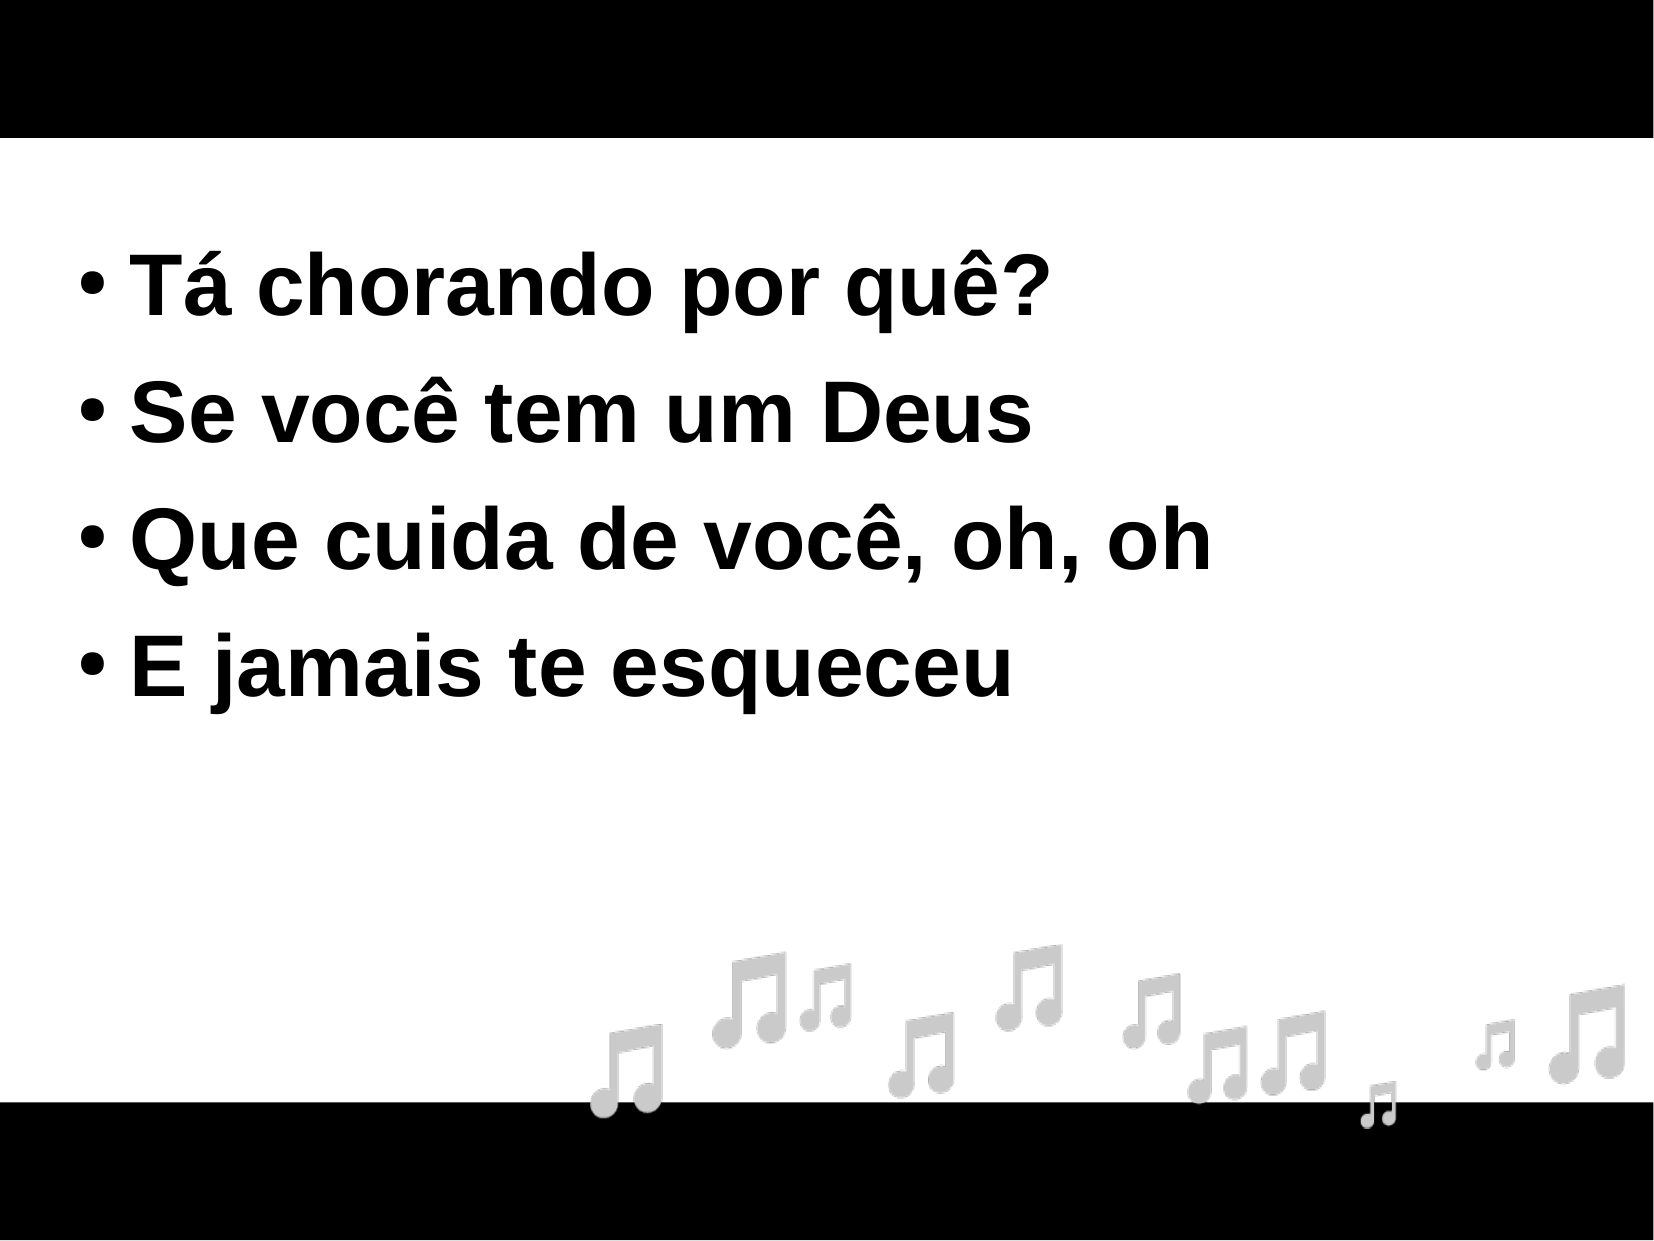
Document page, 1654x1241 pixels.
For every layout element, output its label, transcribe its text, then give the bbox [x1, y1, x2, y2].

list Tá chorando por quê? Se você tem um Deus Que cuida de você, oh, oh E jamais te esqueceu [59, 236, 1595, 1024]
